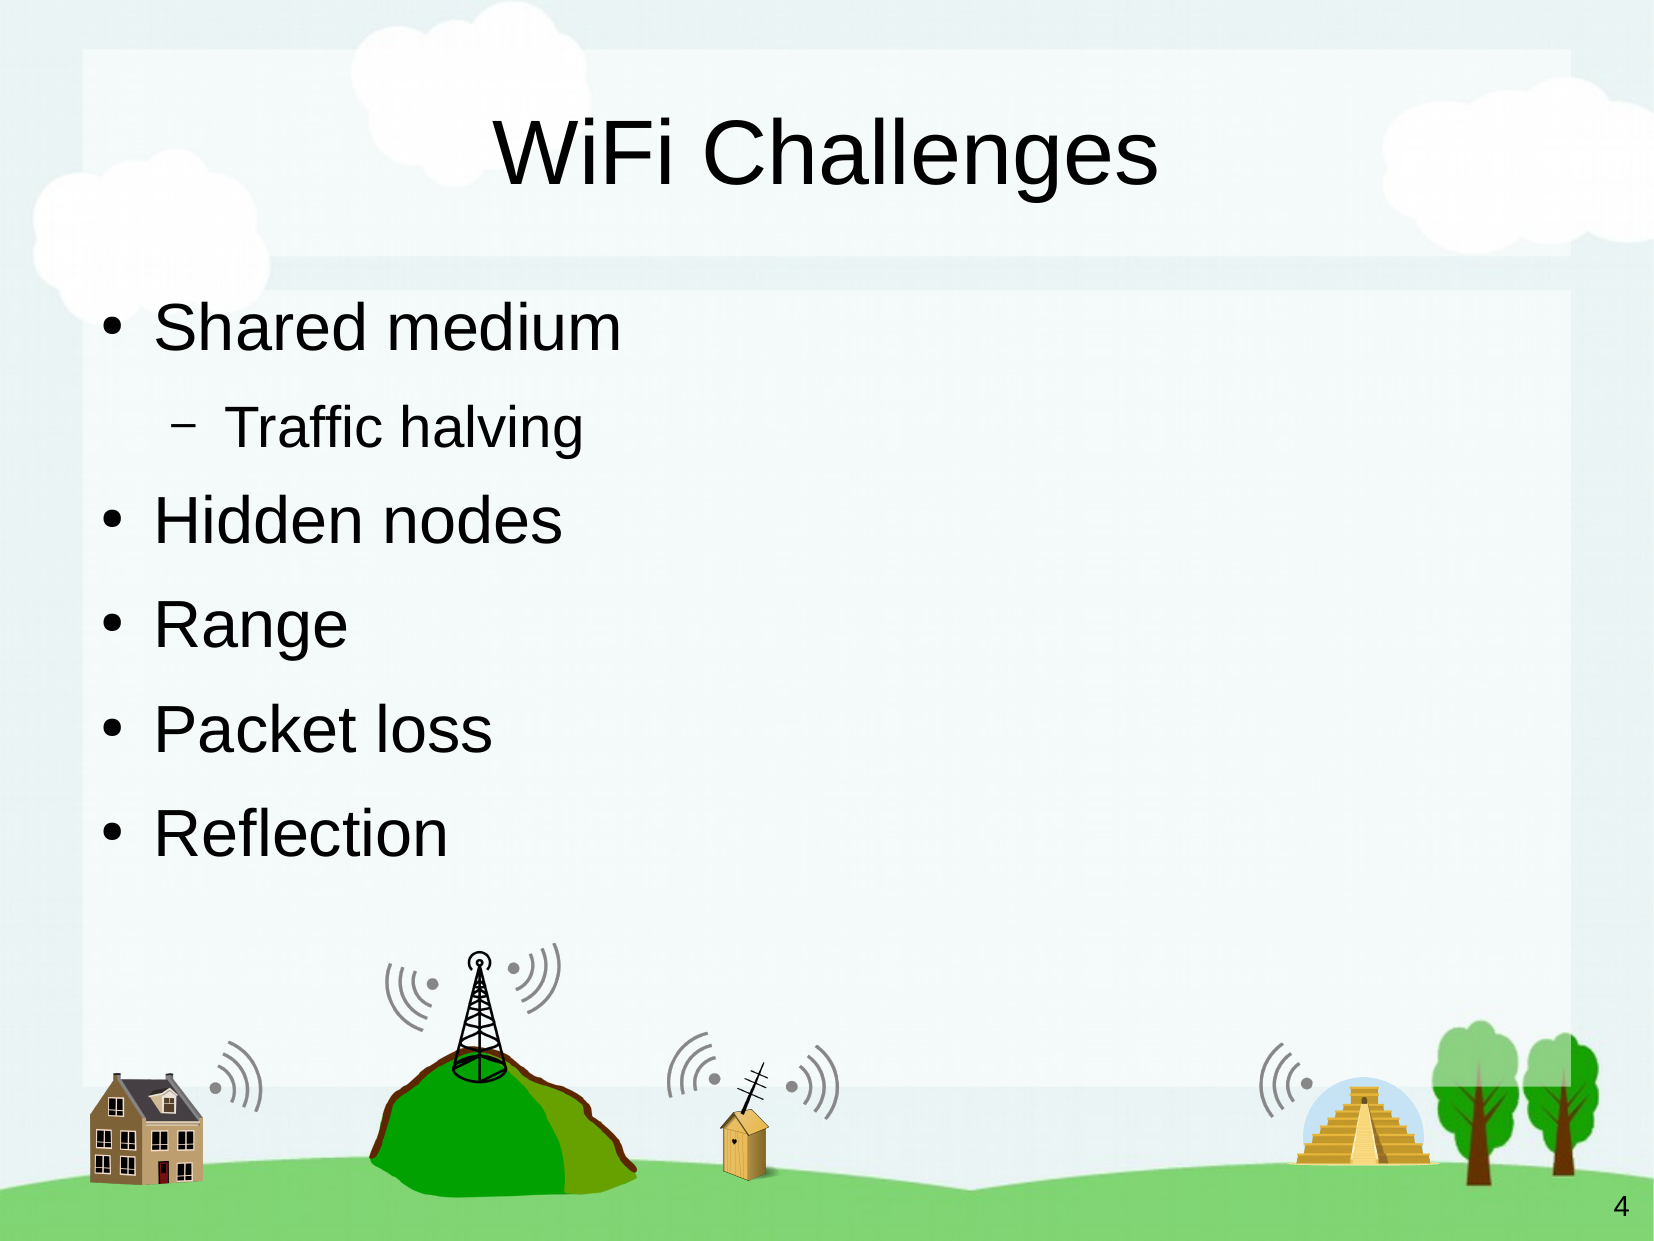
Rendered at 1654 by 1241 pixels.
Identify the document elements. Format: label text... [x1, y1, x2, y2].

title WiFi Challenges [82, 49, 1571, 257]
picture [0, 0, 1654, 1241]
list Shared medium Traffic halving Hidden nodes Range Packet loss Reflection [82, 290, 1571, 1087]
